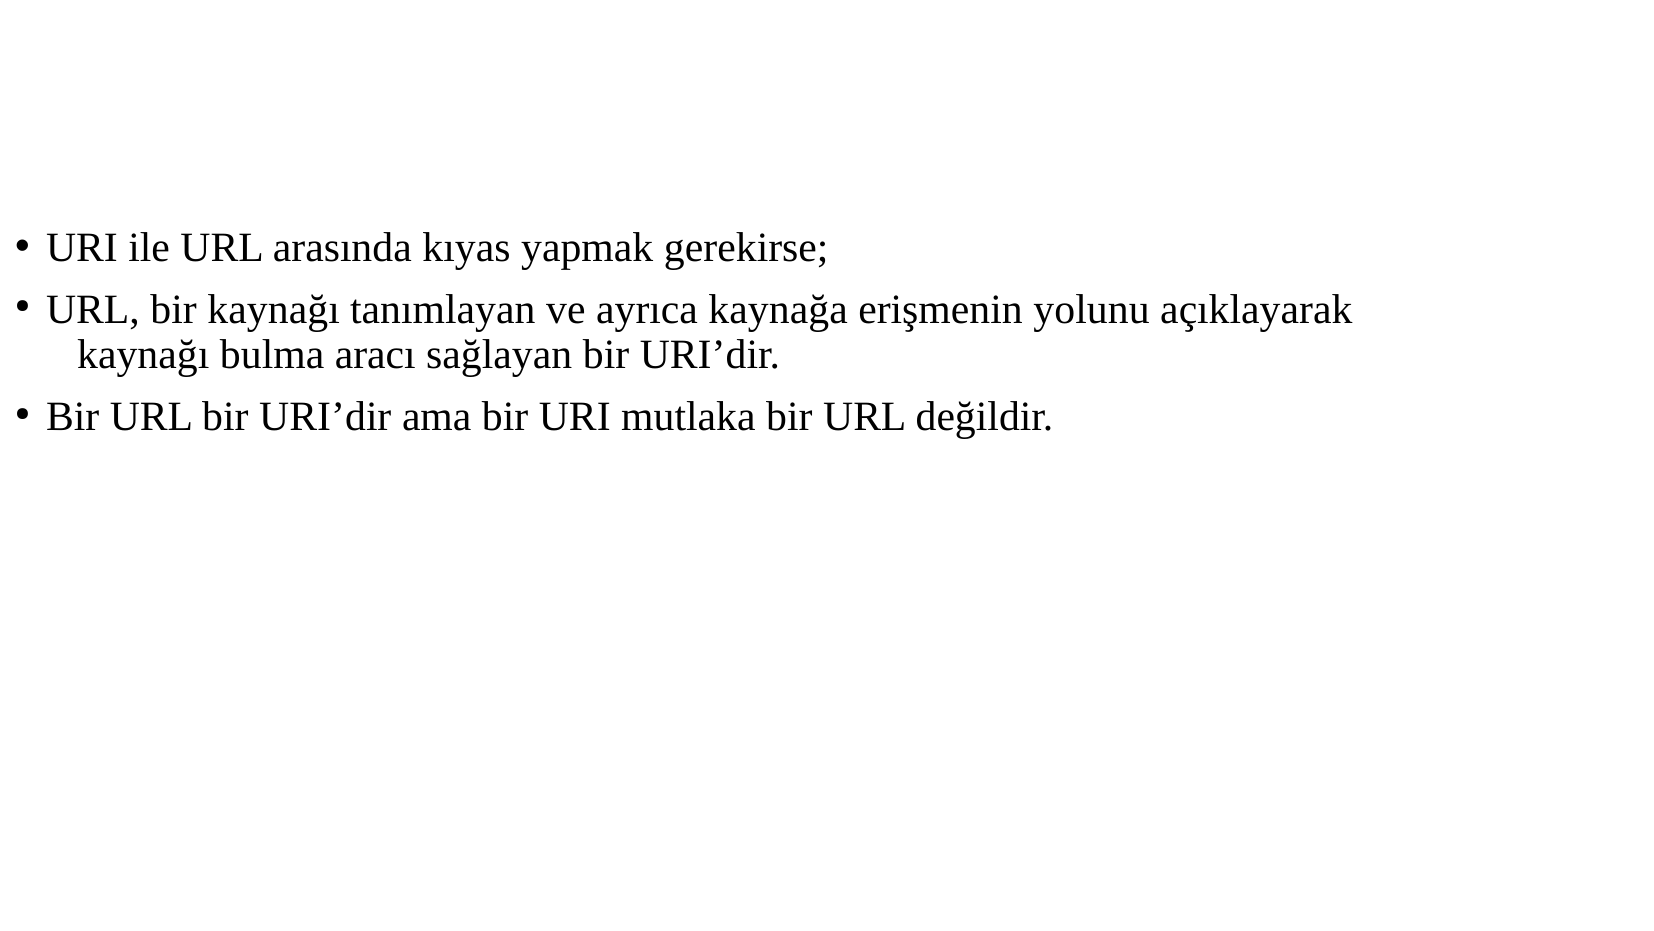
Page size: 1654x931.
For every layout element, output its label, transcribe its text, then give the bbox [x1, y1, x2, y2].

list URI ile URL arasında kıyas yapmak gerekirse; URL, bir kaynağı tanımlayan ve ayrıca kaynağa erişmenin yolunu açıklayarak kaynağı bulma aracı sağlayan bir URI’dir. Bir URL bir URI’dir ama bir URI mutlaka bir URL değildir. [0, 217, 1489, 758]
